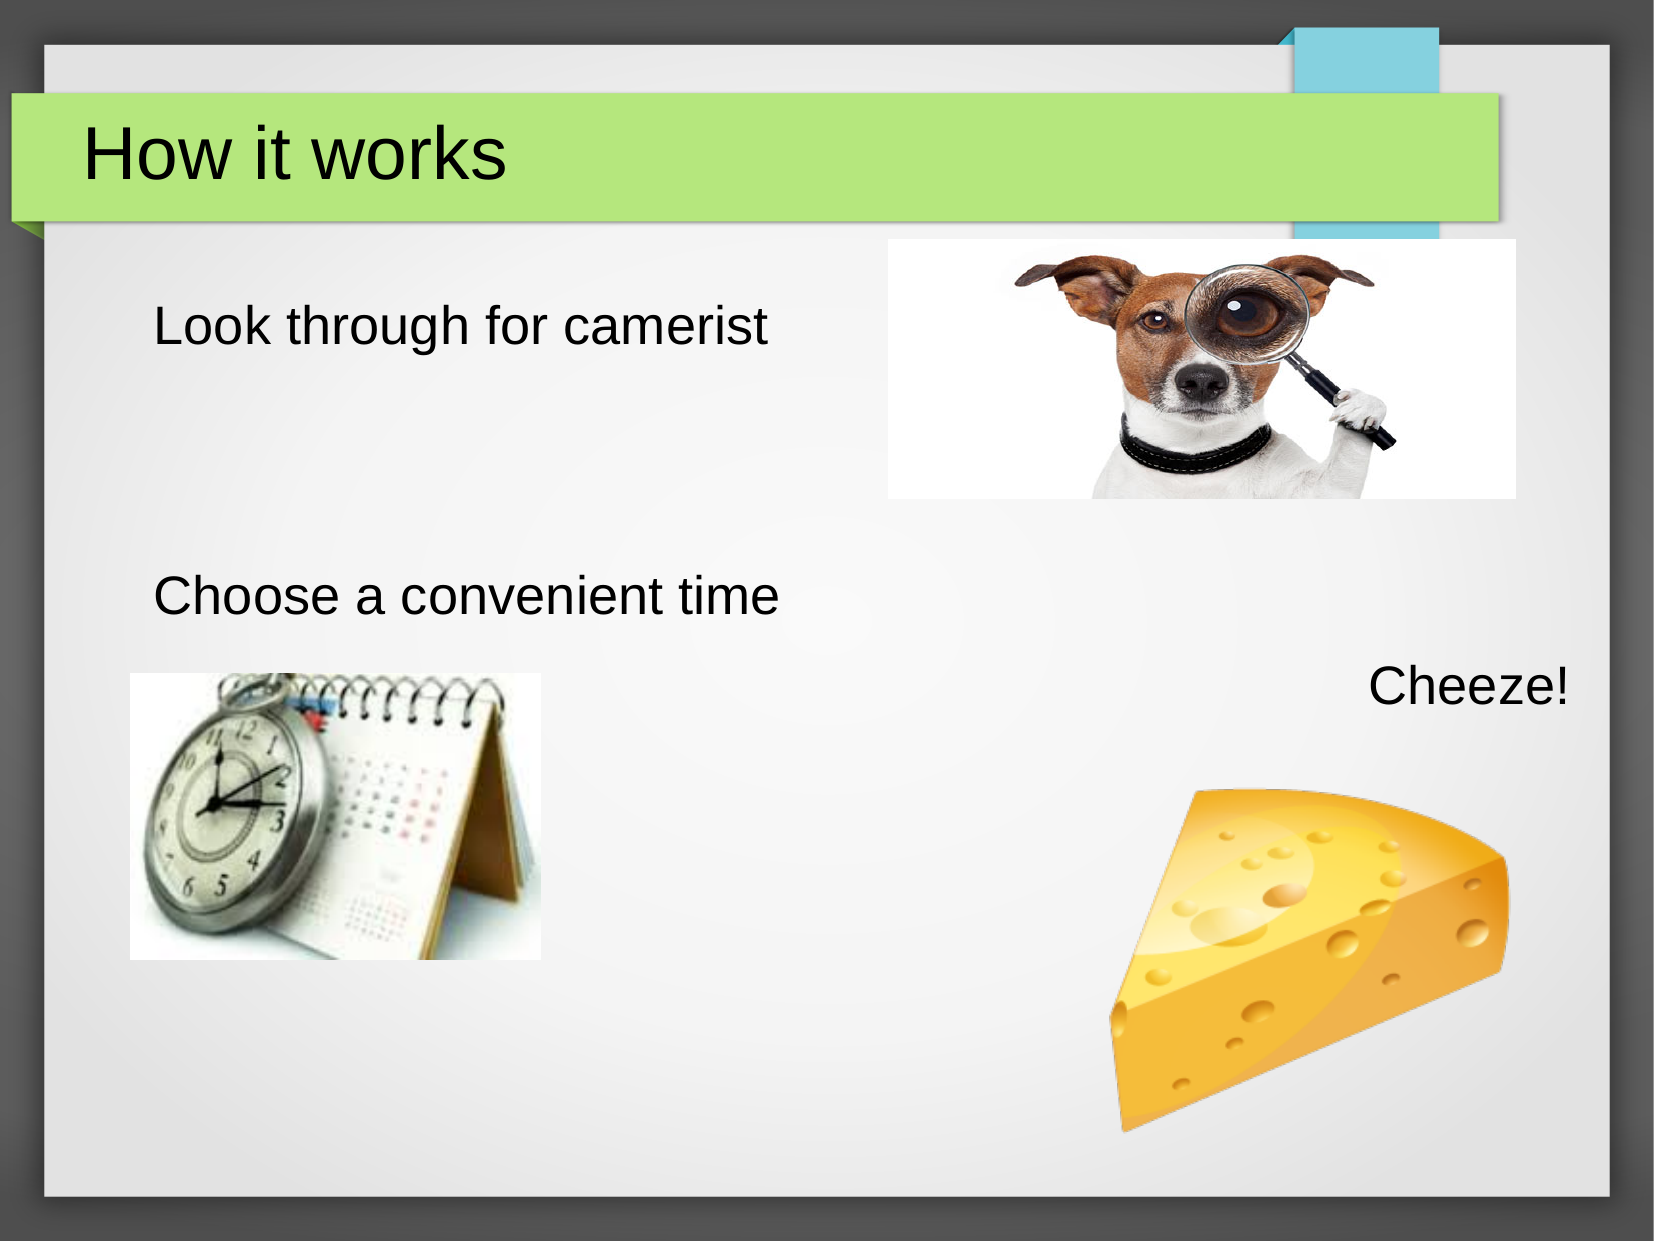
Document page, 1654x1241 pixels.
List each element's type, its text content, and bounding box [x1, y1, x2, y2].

list Look through for camerist Choose a convenient time Cheeze! [82, 295, 1571, 1015]
picture [0, 0, 1654, 1241]
title How it works [82, 94, 1264, 213]
